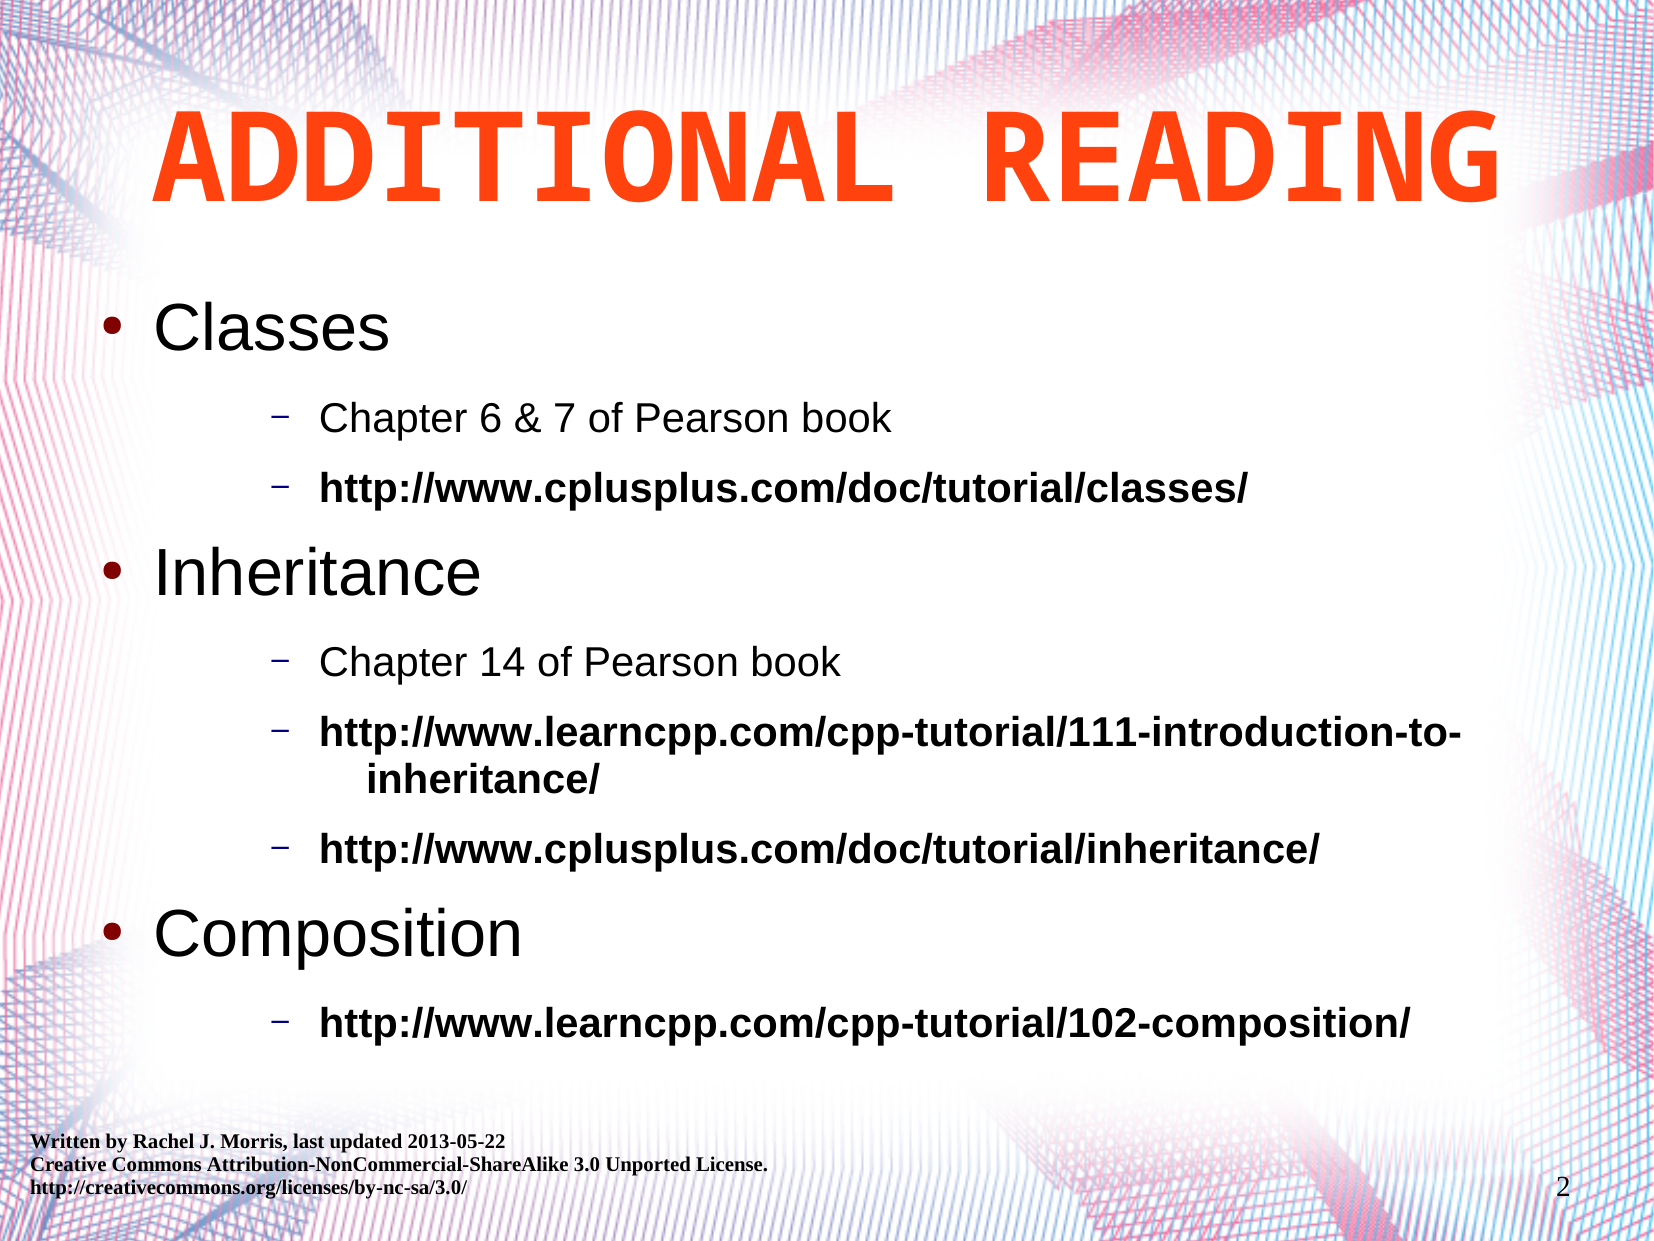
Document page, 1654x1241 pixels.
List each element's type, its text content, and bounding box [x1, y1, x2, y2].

list Classes Chapter 6 & 7 of Pearson book http://www.cplusplus.com/doc/tutorial/classes/ Inheritance Chapter 14 of Pearson book http://www.learncpp.com/cpp-tutorial/111-introduction-to-inheritance/ http://www.cplusplus.com/doc/tutorial/inheritance/ Composition http://www.learncpp.com/cpp-tutorial/102-composition/ [82, 290, 1571, 1047]
picture [0, 0, 1654, 1241]
title ADDITIONAL READING [82, 49, 1571, 257]
